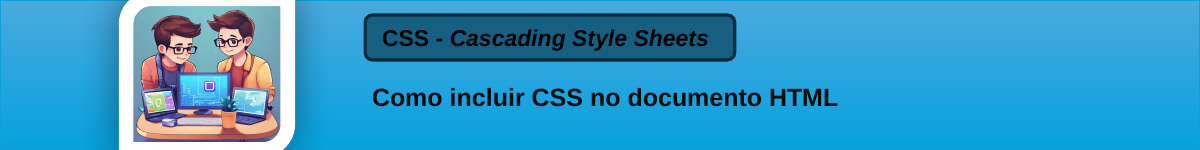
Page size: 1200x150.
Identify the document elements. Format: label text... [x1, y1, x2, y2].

text_box Como incluir CSS no documento HTML [357, 73, 857, 119]
text_box CSS - Cascading Style Sheets [365, 14, 735, 60]
text_box [0, 0, 1200, 150]
